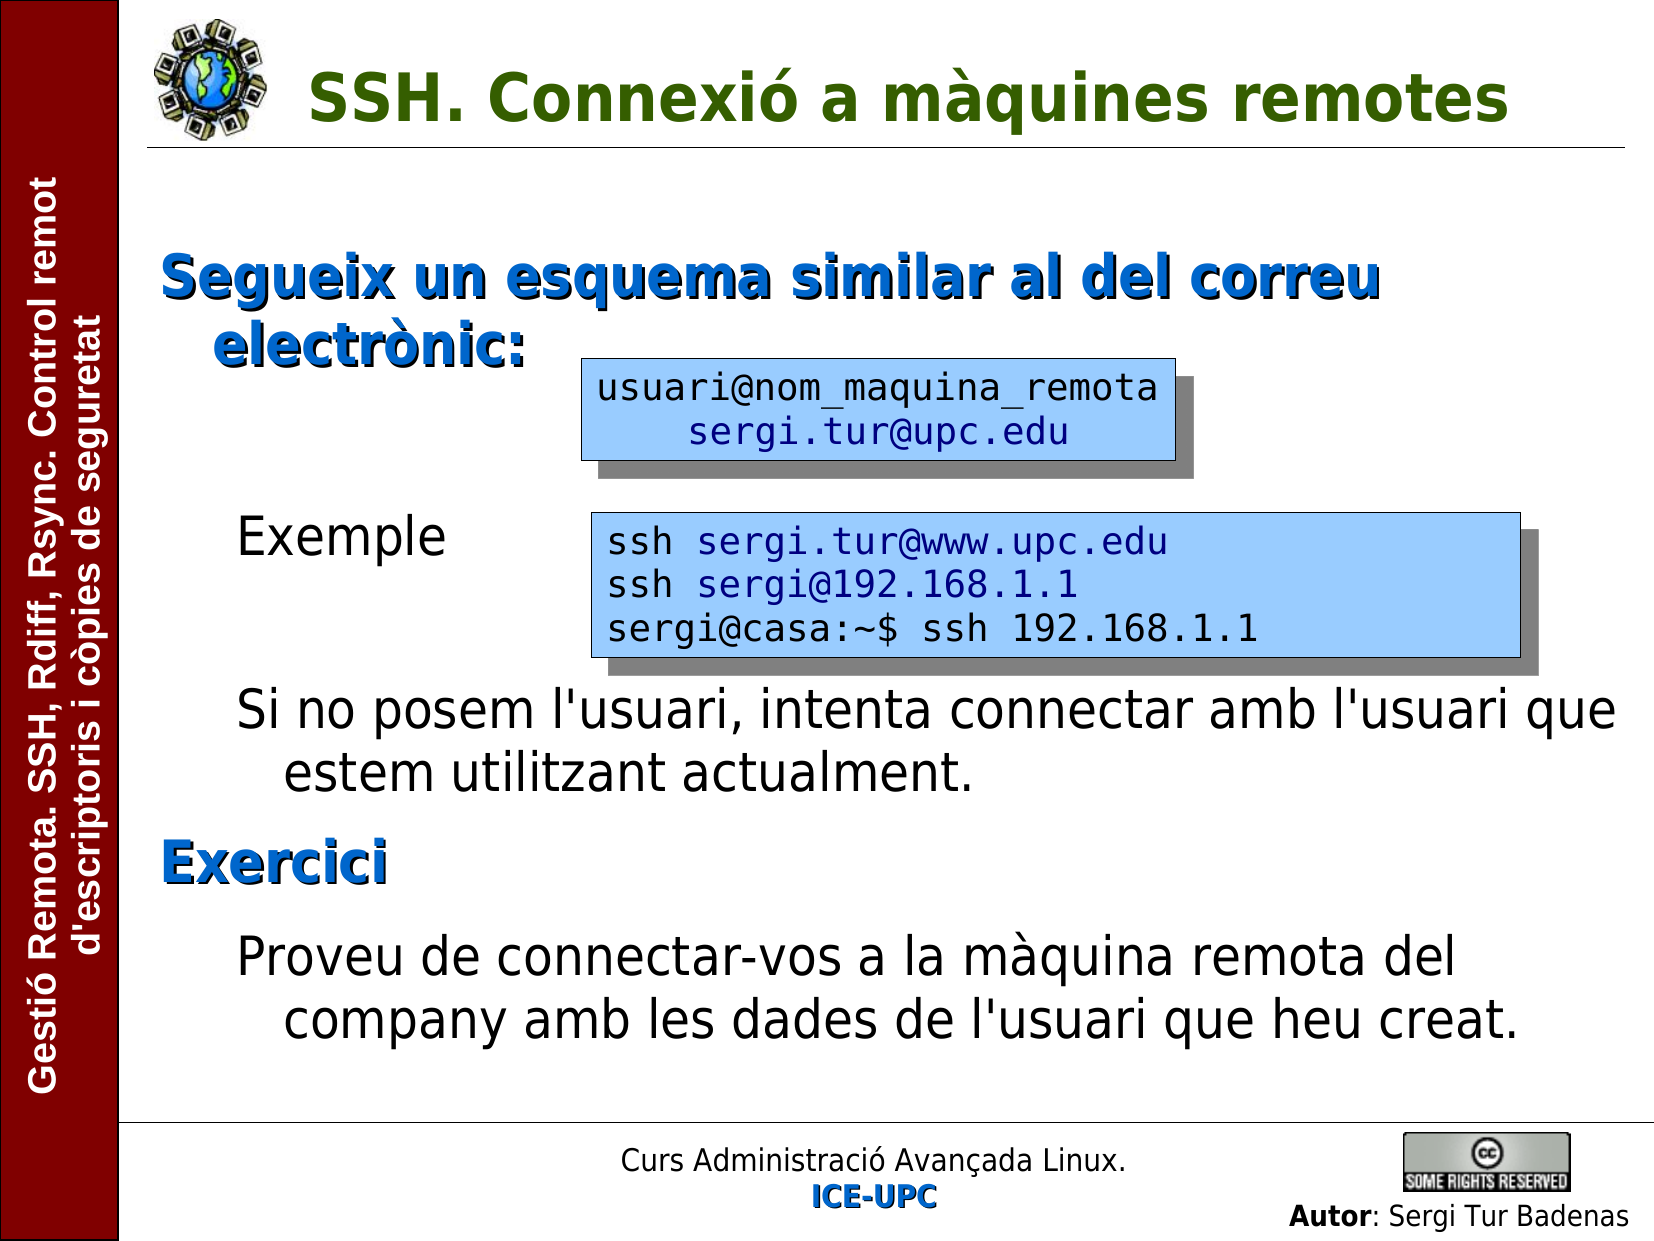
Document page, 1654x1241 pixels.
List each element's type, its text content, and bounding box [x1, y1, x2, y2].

text_box ssh sergi.tur@www.upc.edu ssh sergi@192.168.1.1 sergi@casa:~$ ssh 192.168.1.1 [591, 512, 1521, 658]
picture [1403, 1132, 1571, 1192]
picture [154, 19, 268, 142]
title SSH. Connexió a màquines remotes [165, 56, 1654, 141]
text_box usuari@nom_maquina_remota sergi.tur@upc.edu [581, 358, 1176, 461]
list Segueix un esquema similar al del correu electrònic: Exemple Si no posem l'usuari, intenta connectar amb l'usuari que estem utilitzant actualment. Exercici Proveu de connectar-vos a la màquina remota del company amb les dades de l'usuari que heu creat. [141, 242, 1630, 1078]
